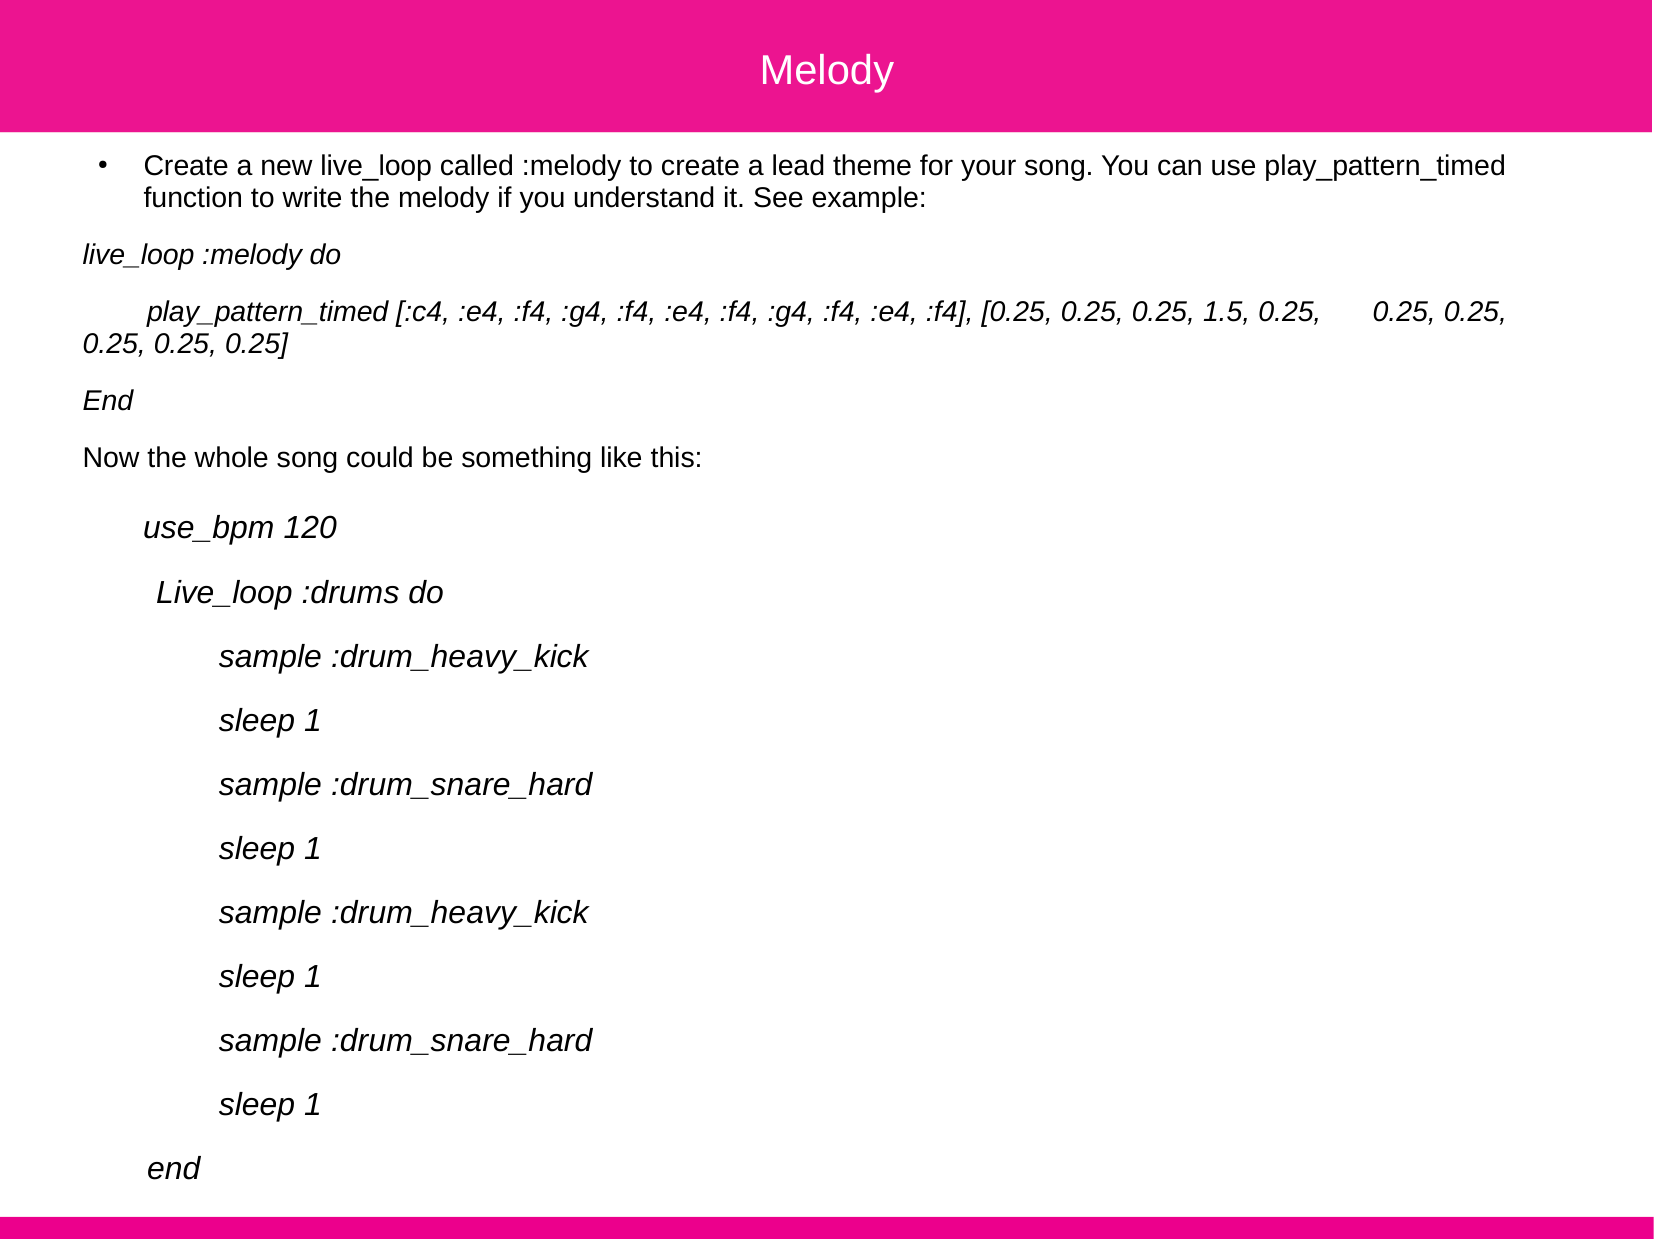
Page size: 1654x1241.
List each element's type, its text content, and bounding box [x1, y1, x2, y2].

list Create a new live_loop called :melody to create a lead theme for your song. You can use play_pattern_timed function to write the melody if you understand it. See example: live_loop :melody do play_pattern_timed [:c4, :e4, :f4, :g4, :f4, :e4, :f4, :g4, :f4, :e4, :f4], [0.25, 0.25, 0.25, 1.5, 0.25, 0.25, 0.25, 0.25, 0.25, 0.25] End Now the whole song could be something like this: [82, 150, 1571, 481]
title Melody [82, 46, 1572, 94]
picture [0, 0, 1654, 1241]
list use_bpm 120 Live_loop :drums do sample :drum_heavy_kick sleep 1 sample :drum_snare_hard sleep 1 sample :drum_heavy_kick sleep 1 sample :drum_snare_hard sleep 1 end [75, 510, 706, 1201]
